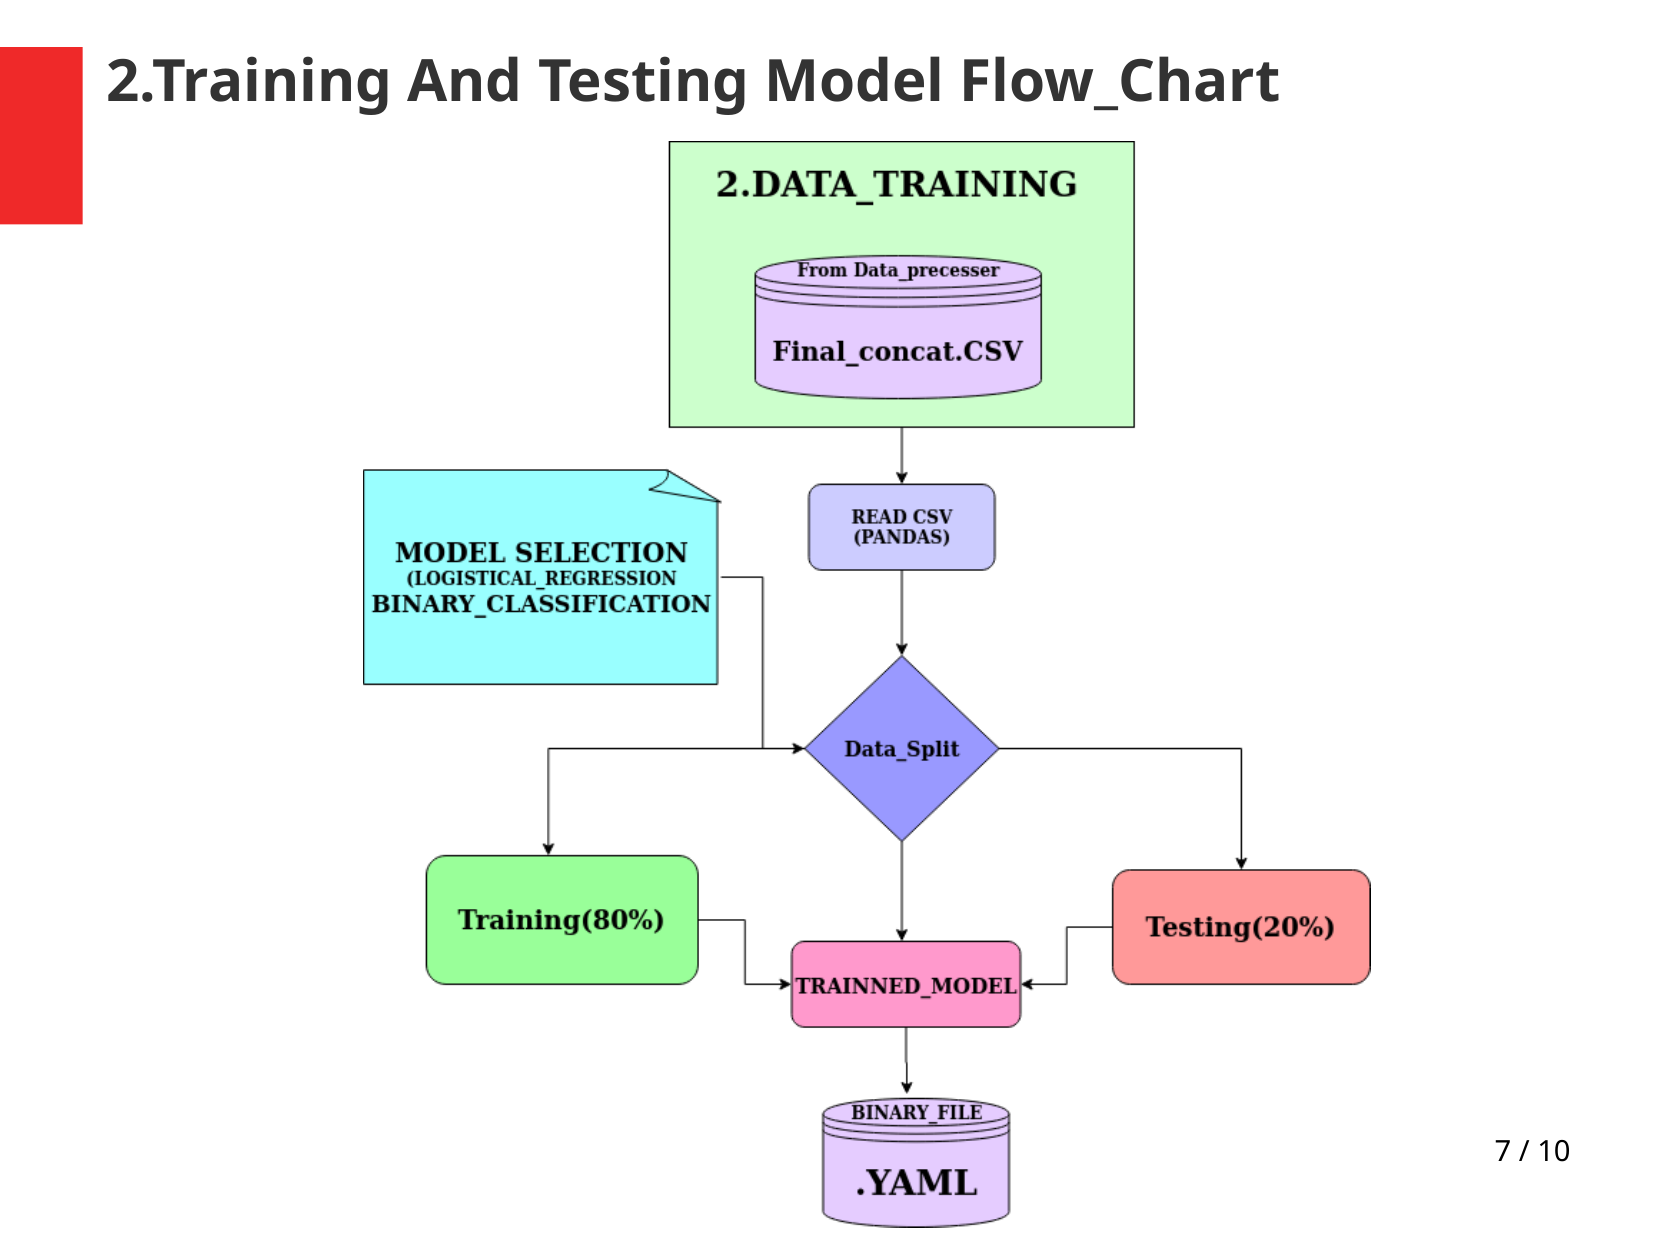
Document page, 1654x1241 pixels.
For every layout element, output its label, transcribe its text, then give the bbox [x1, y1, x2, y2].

picture [363, 141, 1371, 1228]
title 2.Training And Testing Model Flow_Chart [106, 4, 1560, 154]
